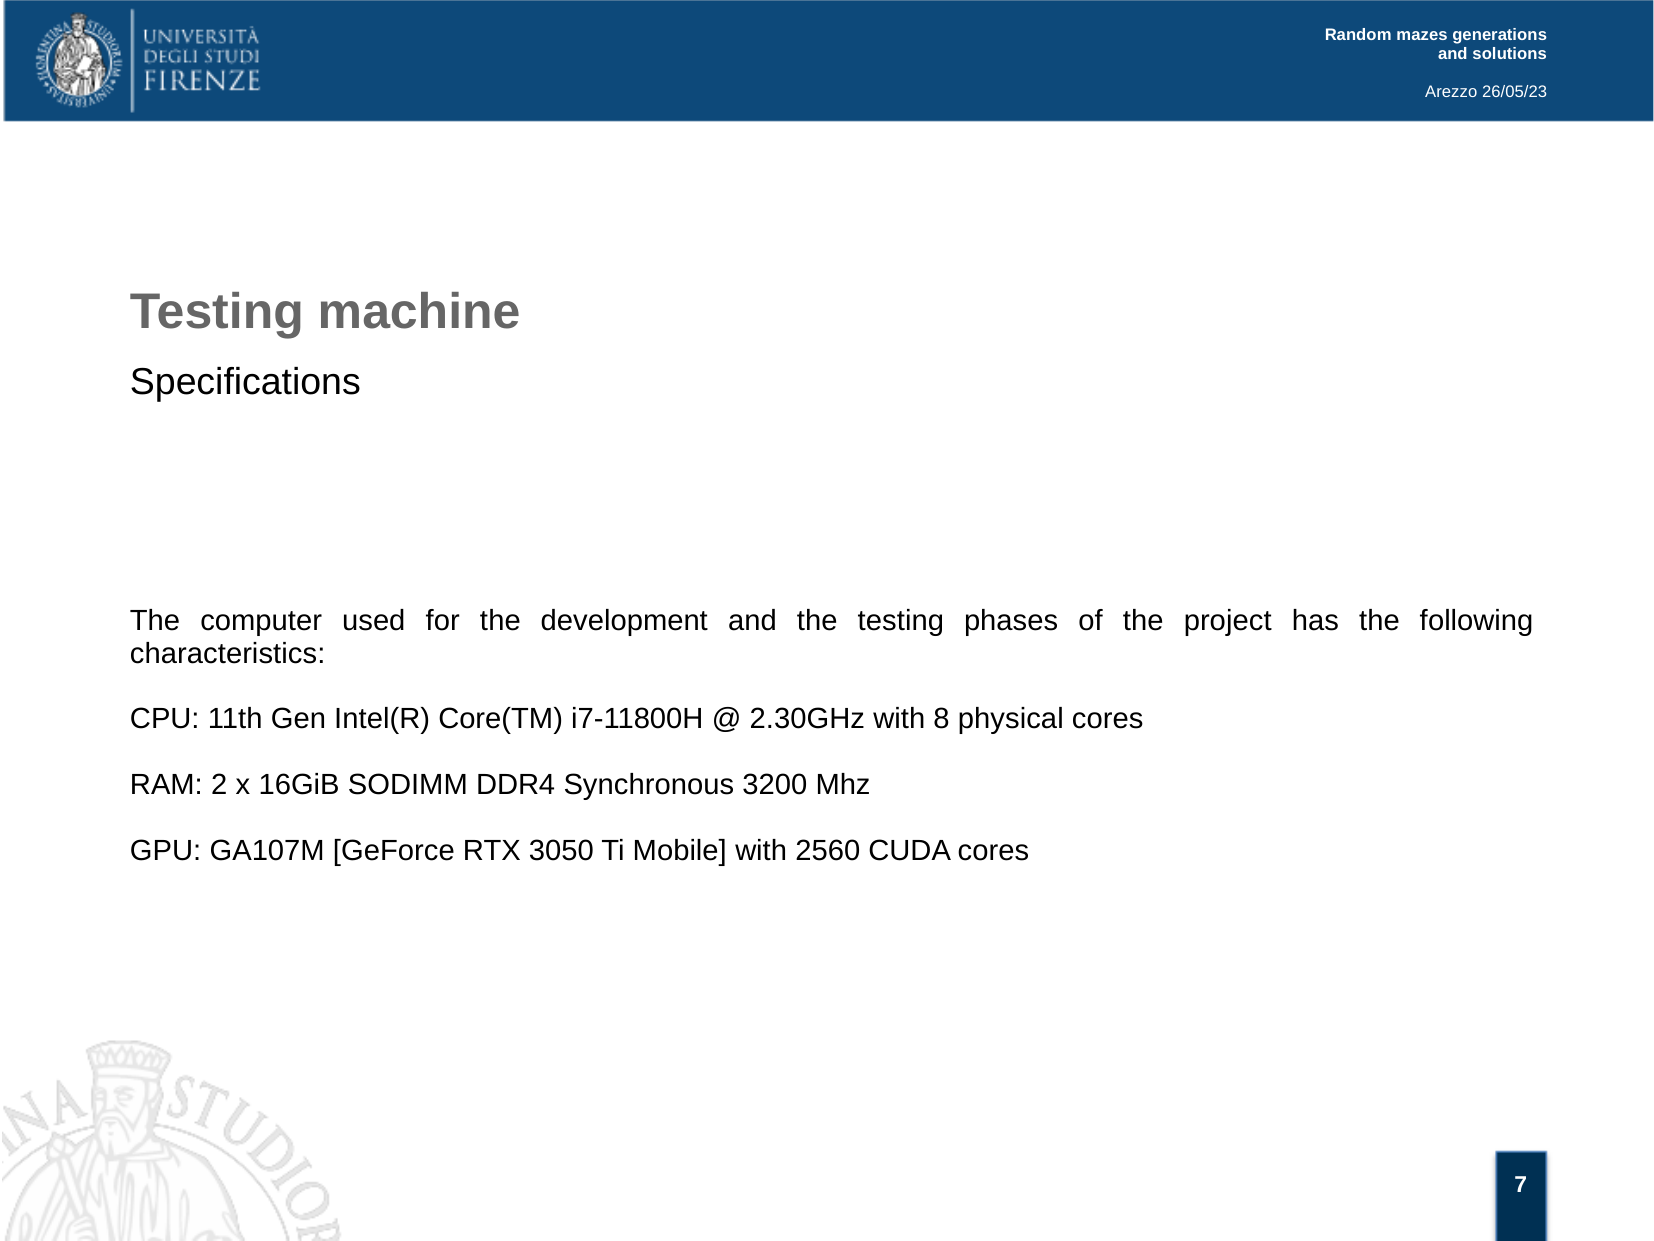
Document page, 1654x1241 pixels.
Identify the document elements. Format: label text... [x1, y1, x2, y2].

text_box The computer used for the development and the testing phases of the project has the following characteristics: CPU: 11th Gen Intel(R) Core(TM) i7-11800H @ 2.30GHz with 8 physical cores RAM: 2 x 16GiB SODIMM DDR4 Synchronous 3200 Mhz GPU: GA107M [GeForce RTX 3050 Ti Mobile] with 2560 CUDA cores [129, 413, 1536, 1123]
picture [2, 0, 1654, 1241]
text_box Random mazes generations and solutions Arezzo 26/05/23 [685, 24, 1548, 102]
text_box 7 [1505, 1160, 1536, 1208]
text_box Testing machine Specifications [129, 255, 993, 403]
